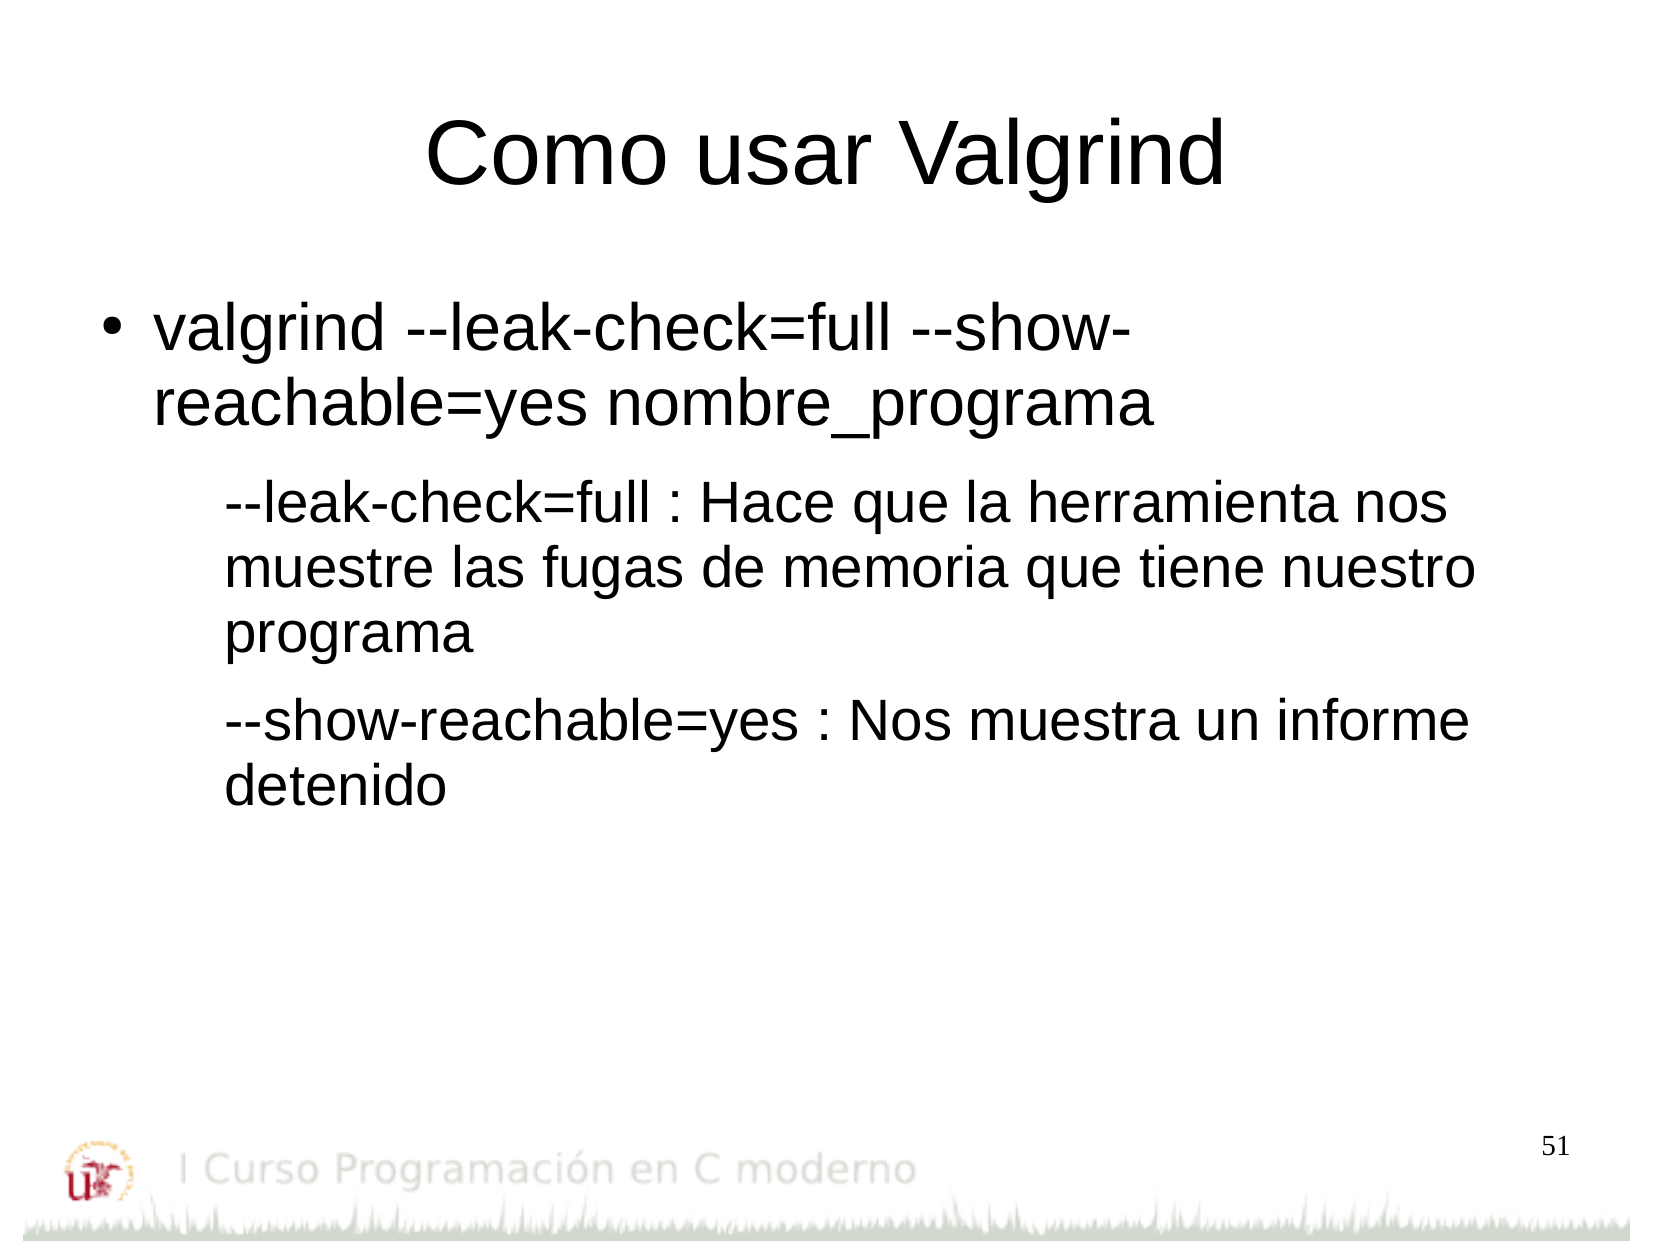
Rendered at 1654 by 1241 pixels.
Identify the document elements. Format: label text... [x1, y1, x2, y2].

title Como usar Valgrind [82, 49, 1571, 257]
list valgrind --leak-check=full --show-reachable=yes nombre_programa --leak-check=full : Hace que la herramienta nos muestre las fugas de memoria que tiene nuestro programa --show-reachable=yes : Nos muestra un informe detenido [82, 290, 1538, 1010]
picture [23, 1136, 1630, 1241]
